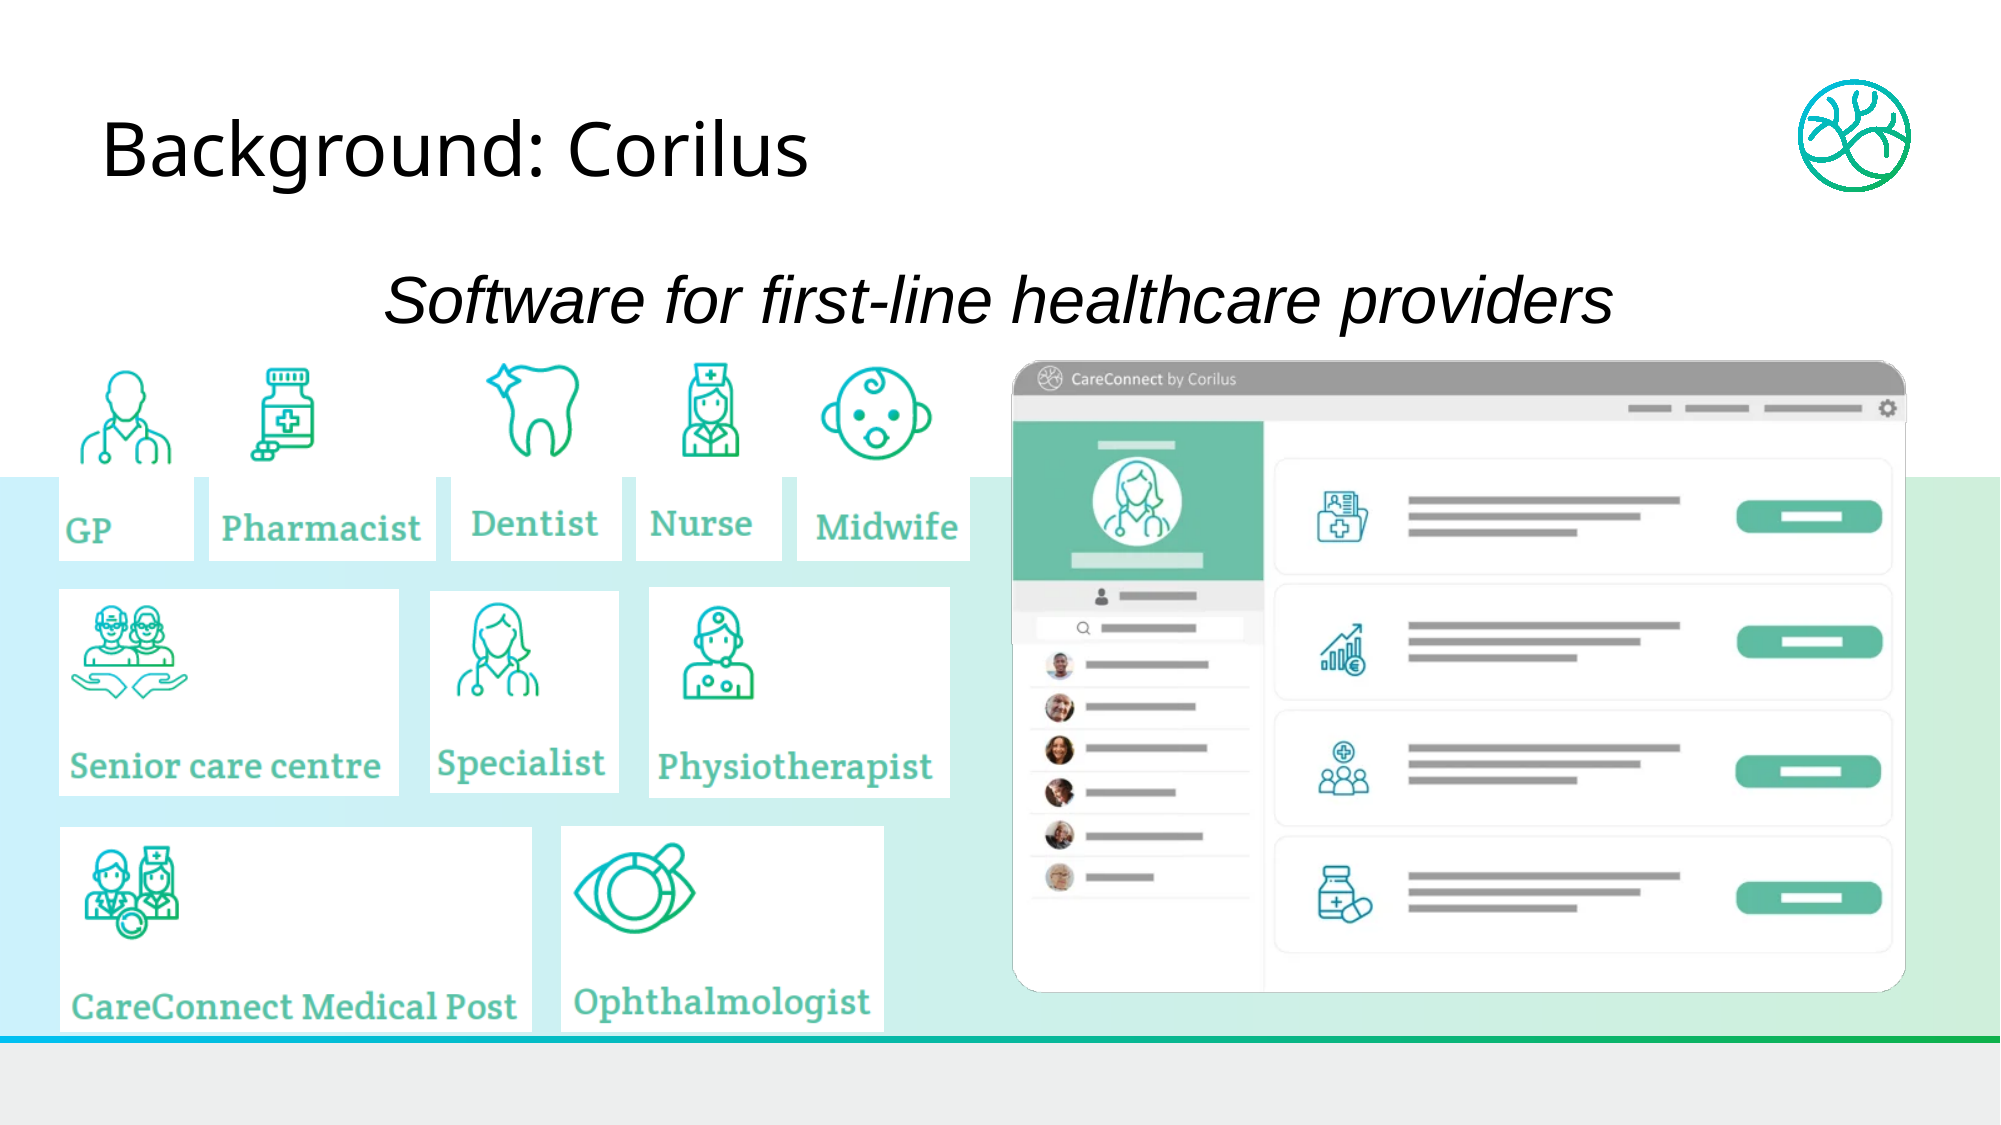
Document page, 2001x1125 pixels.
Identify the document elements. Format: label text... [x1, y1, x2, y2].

picture [797, 343, 970, 562]
picture [451, 347, 622, 562]
picture [209, 344, 436, 562]
picture [0, 351, 2000, 1037]
picture [636, 344, 782, 562]
title Background: Corilus [100, 59, 1902, 237]
picture [649, 587, 950, 798]
picture [430, 591, 619, 793]
text_box Software for first-line healthcare providers [99, 263, 1900, 916]
